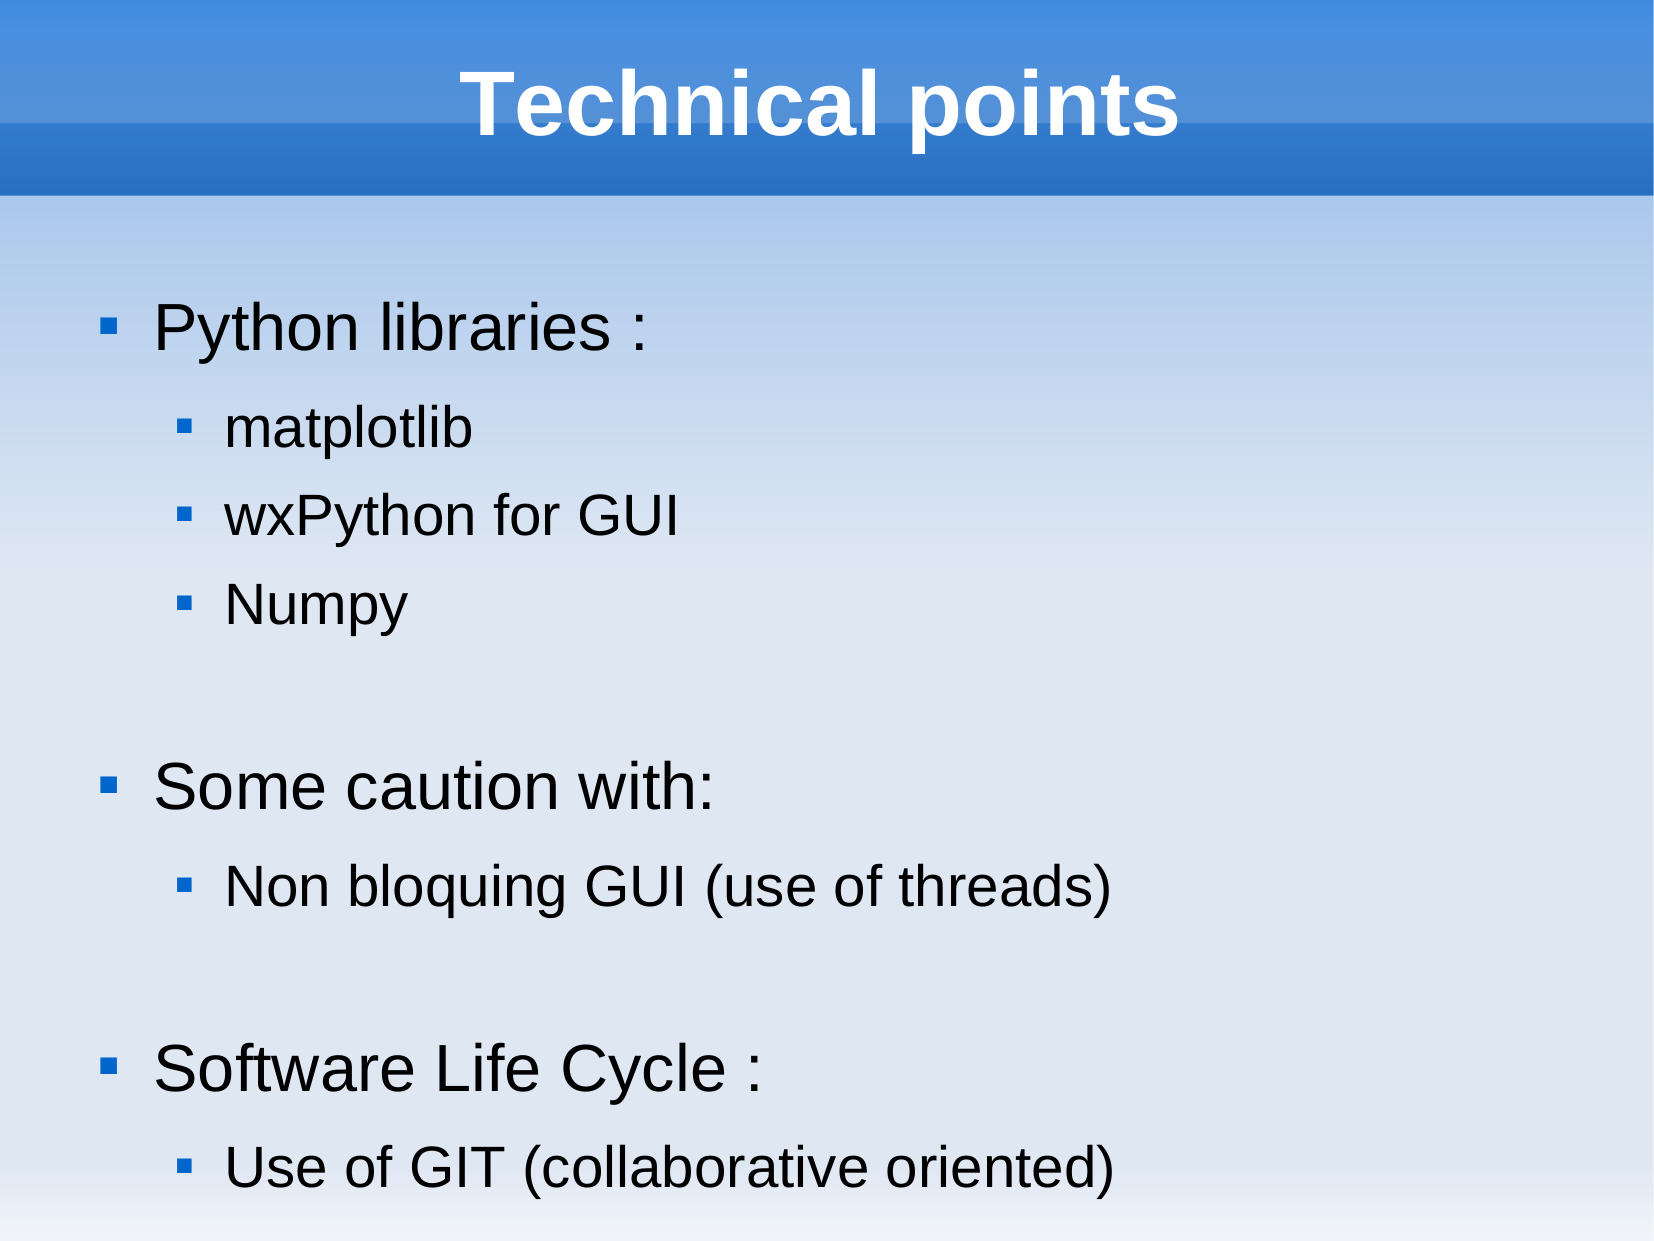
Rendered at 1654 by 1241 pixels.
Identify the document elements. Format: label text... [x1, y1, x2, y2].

title Technical points [76, 0, 1565, 208]
list Python libraries : matplotlib wxPython for GUI Numpy Some caution with: Non bloquing GUI (use of threads) Software Life Cycle : Use of GIT (collaborative oriented) [82, 290, 1571, 1201]
picture [0, 0, 1654, 1241]
